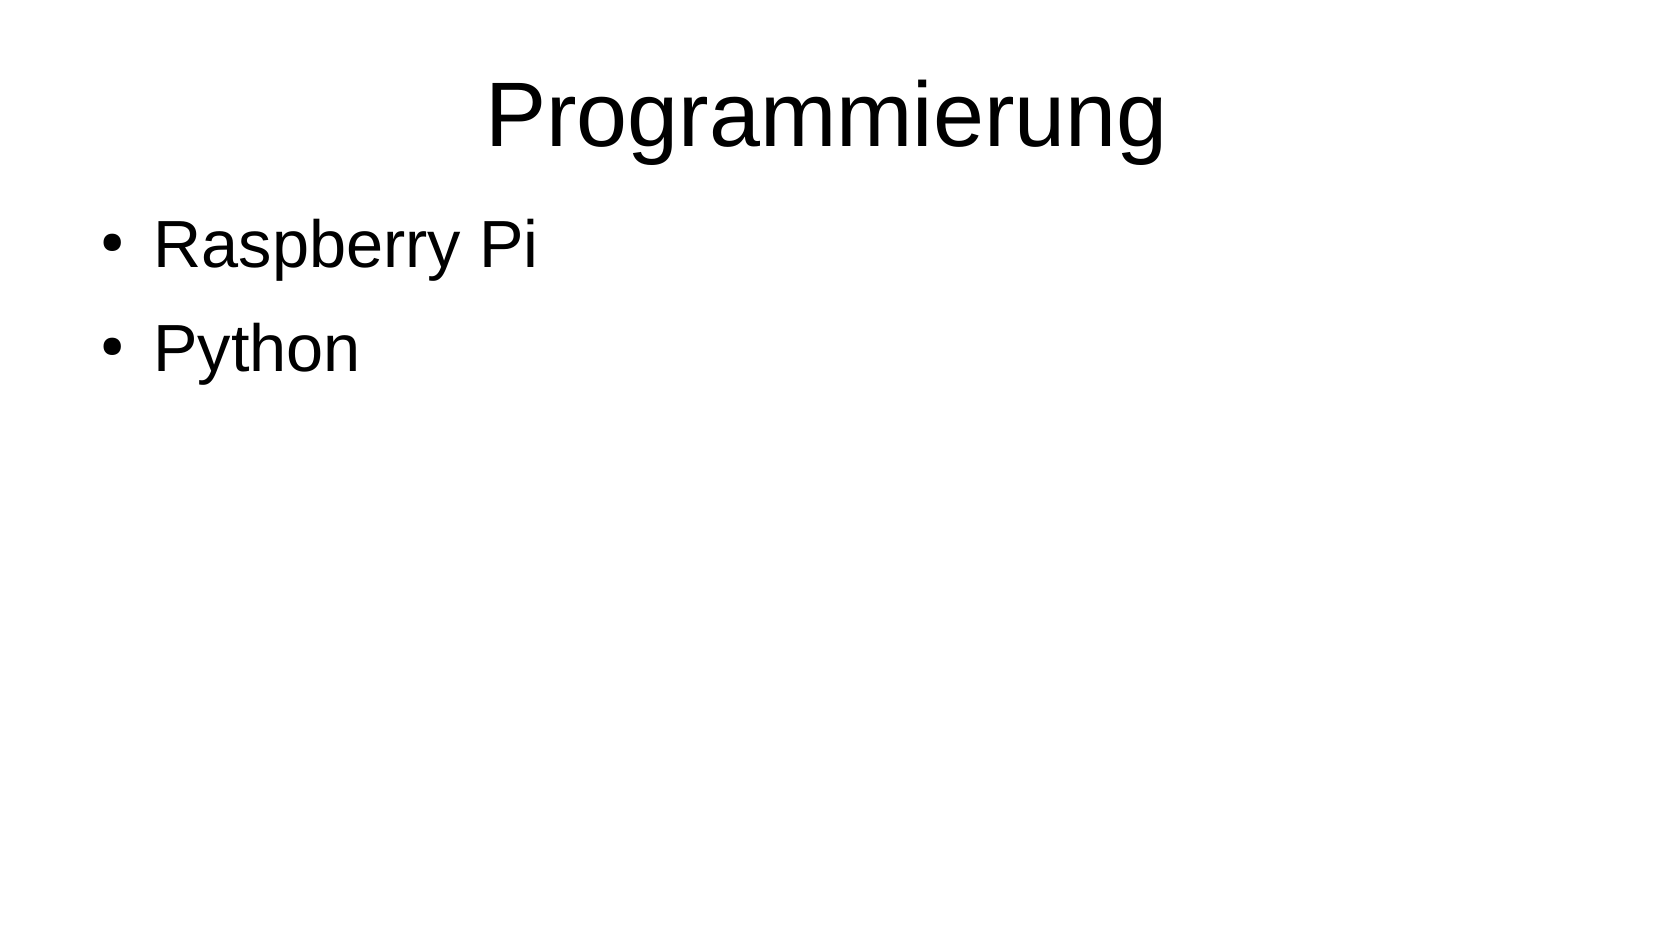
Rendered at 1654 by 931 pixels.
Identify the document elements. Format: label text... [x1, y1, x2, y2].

list Raspberry Pi Python [82, 206, 1571, 747]
title Programmierung [82, 37, 1571, 193]
